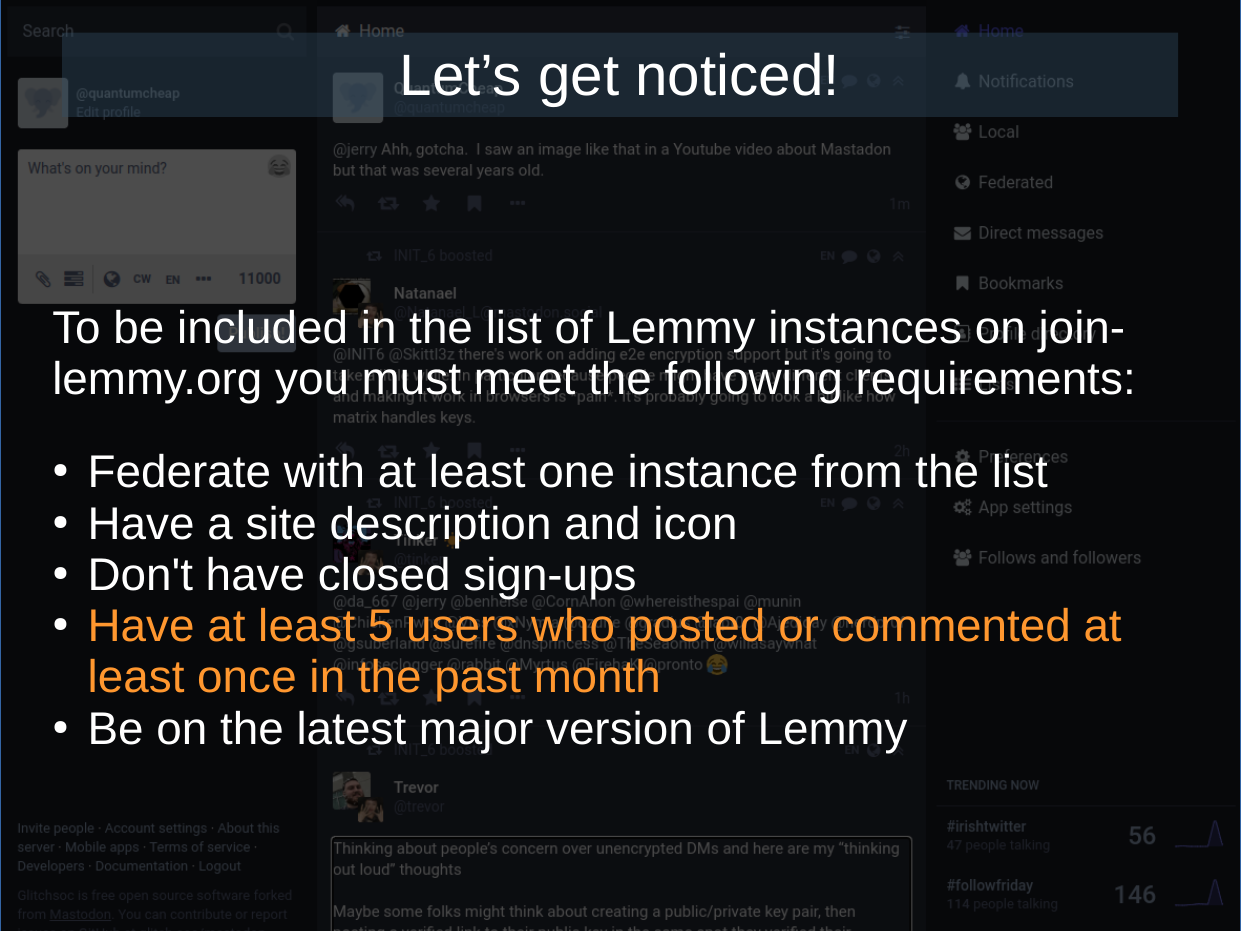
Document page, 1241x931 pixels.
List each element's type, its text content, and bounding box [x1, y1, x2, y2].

text_box To be included in the list of Lemmy instances on join-lemmy.org you must meet the following requirements: Federate with at least one instance from the list Have a site description and icon Don't have closed sign-ups Have at least 5 users who posted or commented at least once in the past month Be on the latest major version of Lemmy [37, 150, 1201, 901]
title Let’s get noticed! [62, 32, 1179, 117]
text_box [0, 0, 1241, 931]
